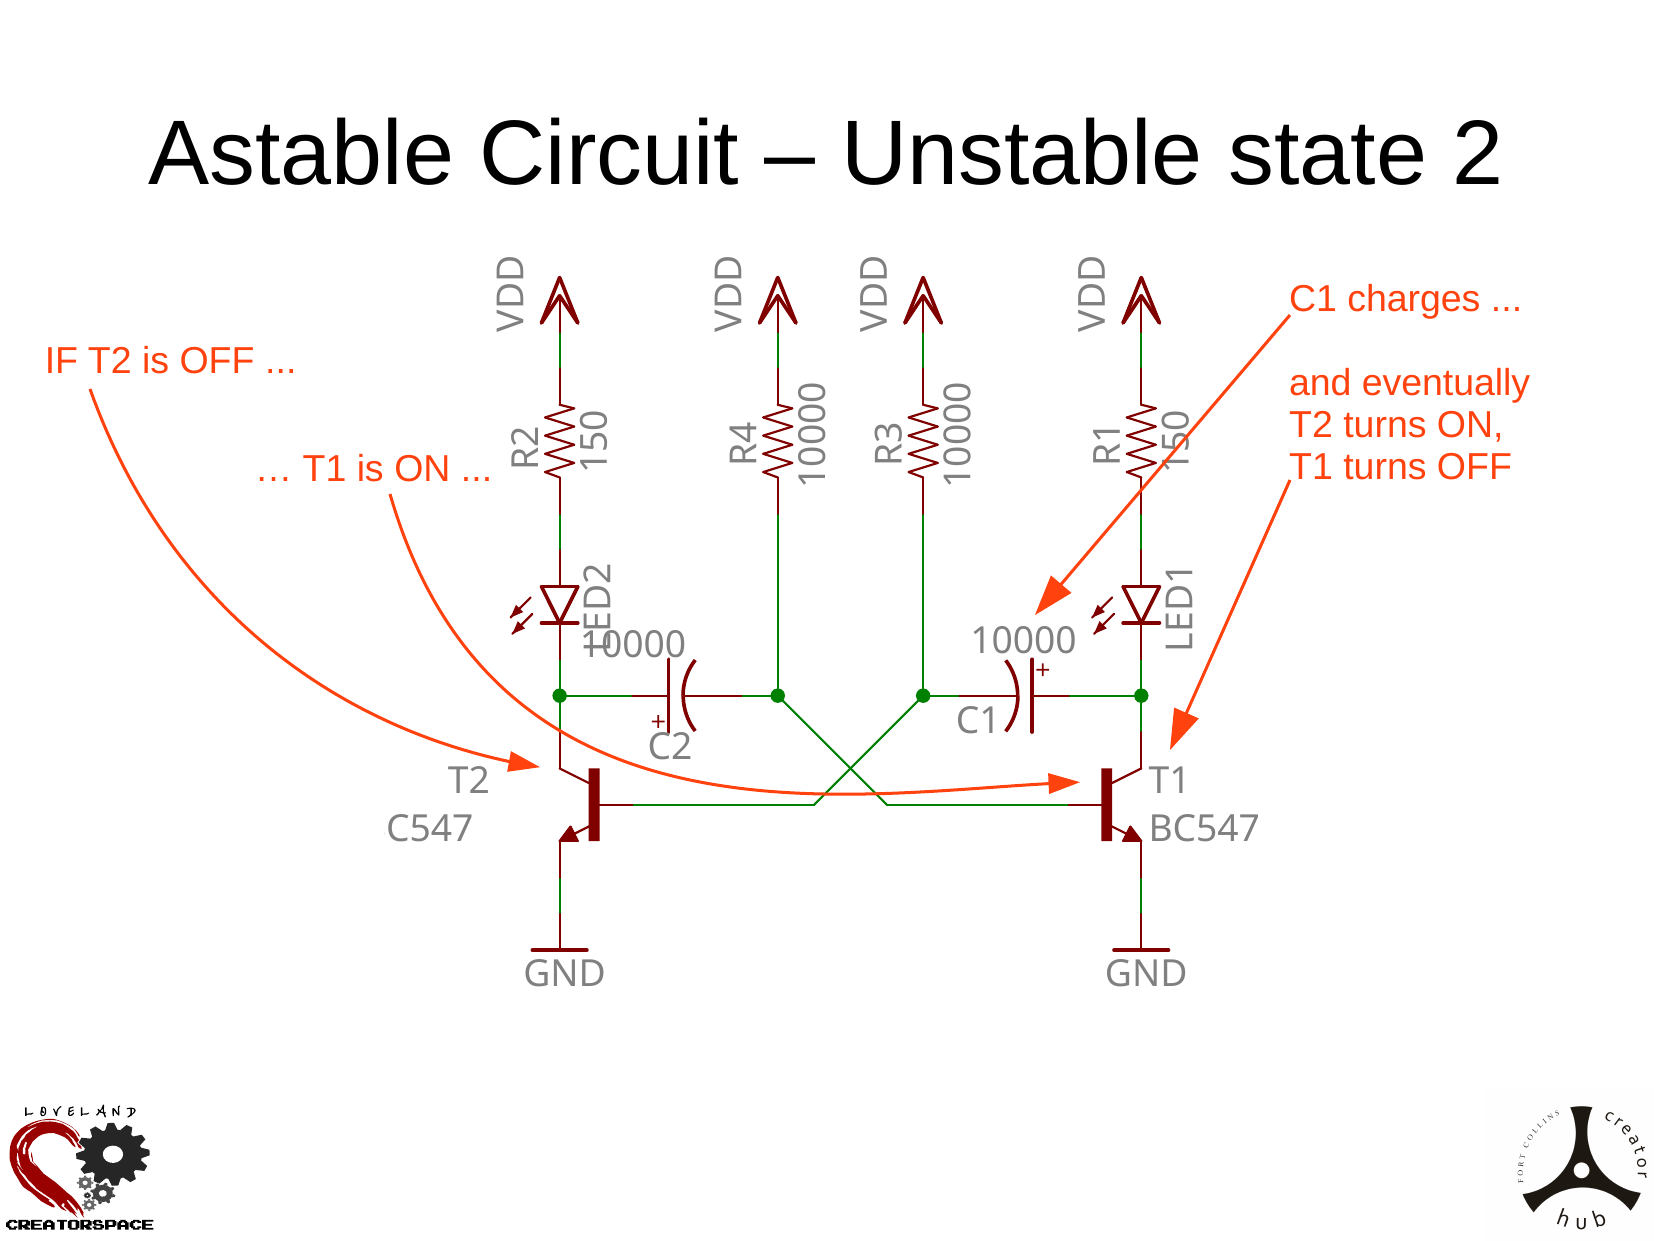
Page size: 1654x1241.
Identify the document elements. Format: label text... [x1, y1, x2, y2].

picture [1485, 1090, 1654, 1241]
picture [384, 245, 1270, 996]
title Astable Circuit – Unstable state 2 [82, 49, 1571, 257]
text_box C1 charges ... and eventually T2 turns ON, T1 turns OFF [1274, 270, 1546, 496]
text_box IF T2 is OFF ... [30, 332, 312, 389]
text_box … T1 is ON ... [240, 440, 508, 498]
